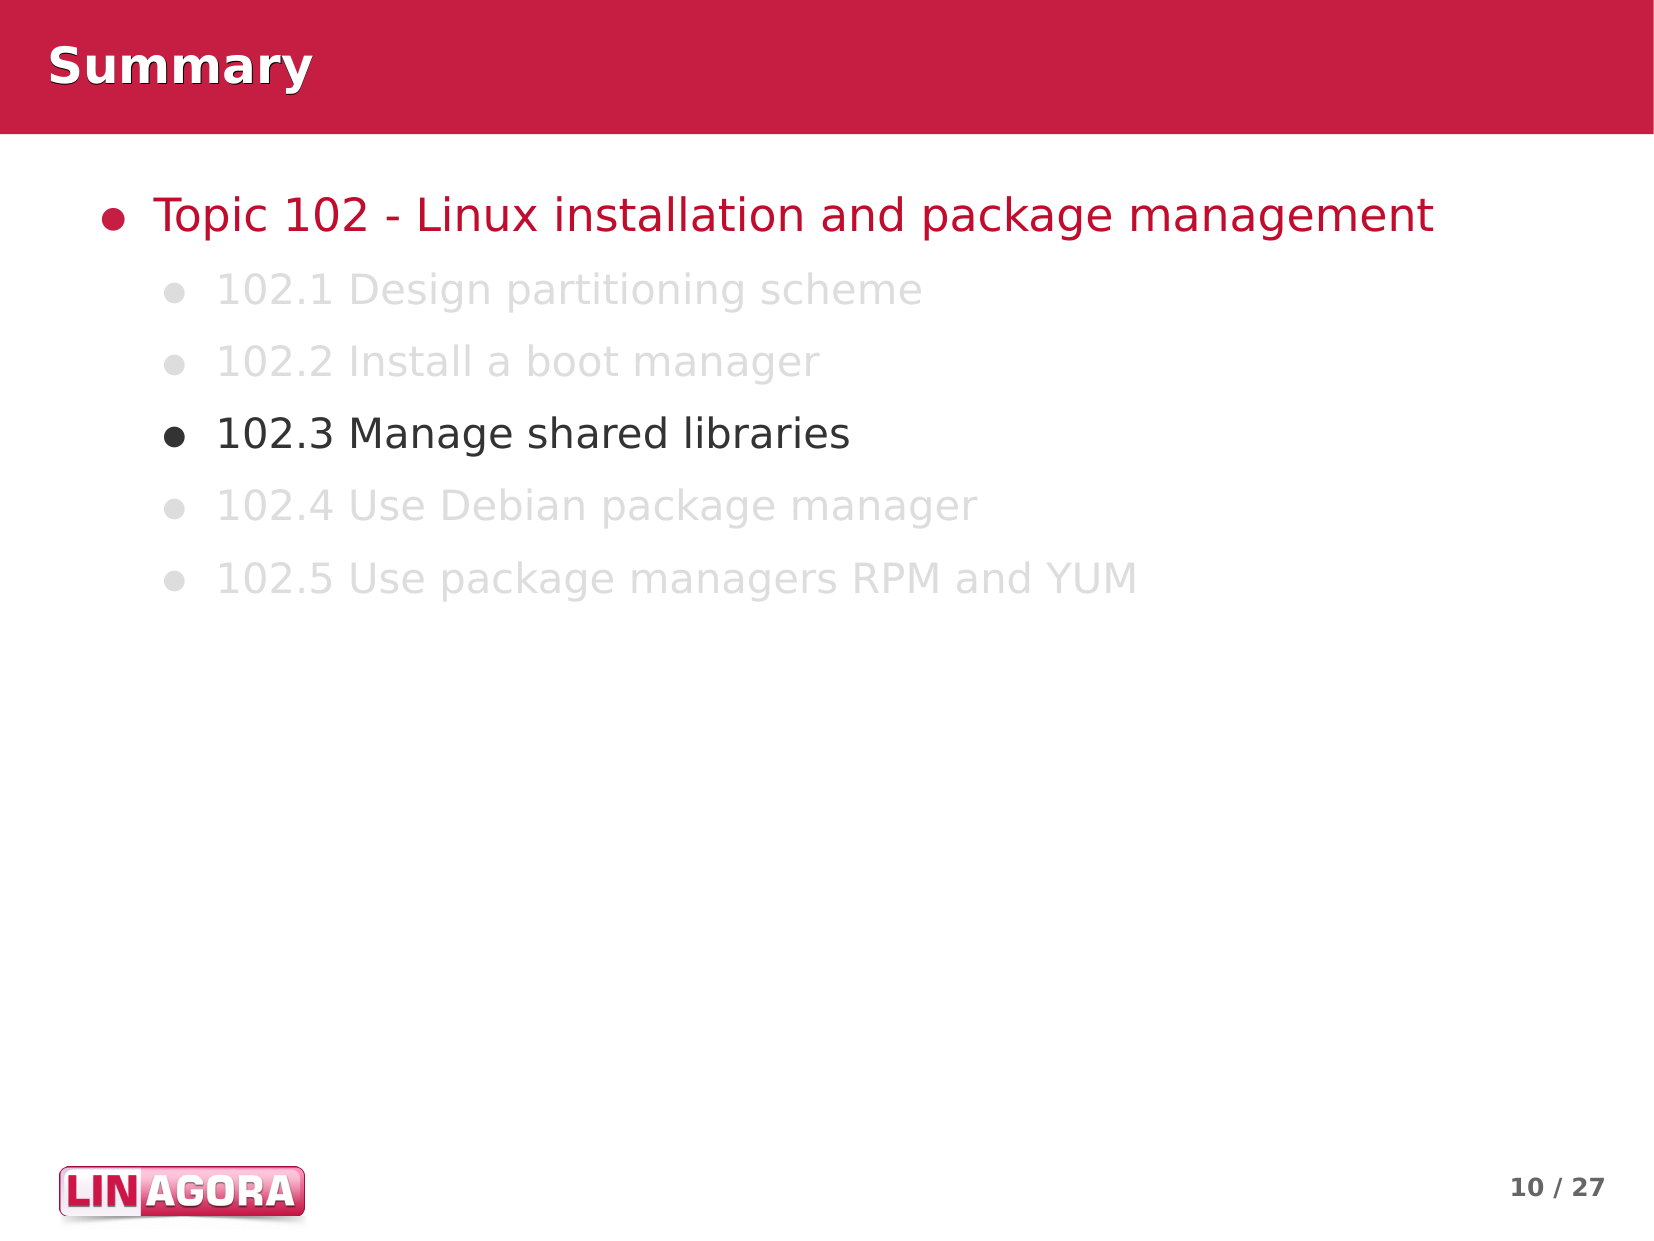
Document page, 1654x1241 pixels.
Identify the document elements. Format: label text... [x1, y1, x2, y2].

list Topic 102 - Linux installation and package management 102.1 Design partitioning scheme 102.2 Install a boot manager 102.3 Manage shared libraries 102.4 Use Debian package manager 102.5 Use package managers RPM and YUM [82, 188, 1571, 1134]
picture [59, 1166, 308, 1229]
title Summary [47, 7, 1624, 126]
